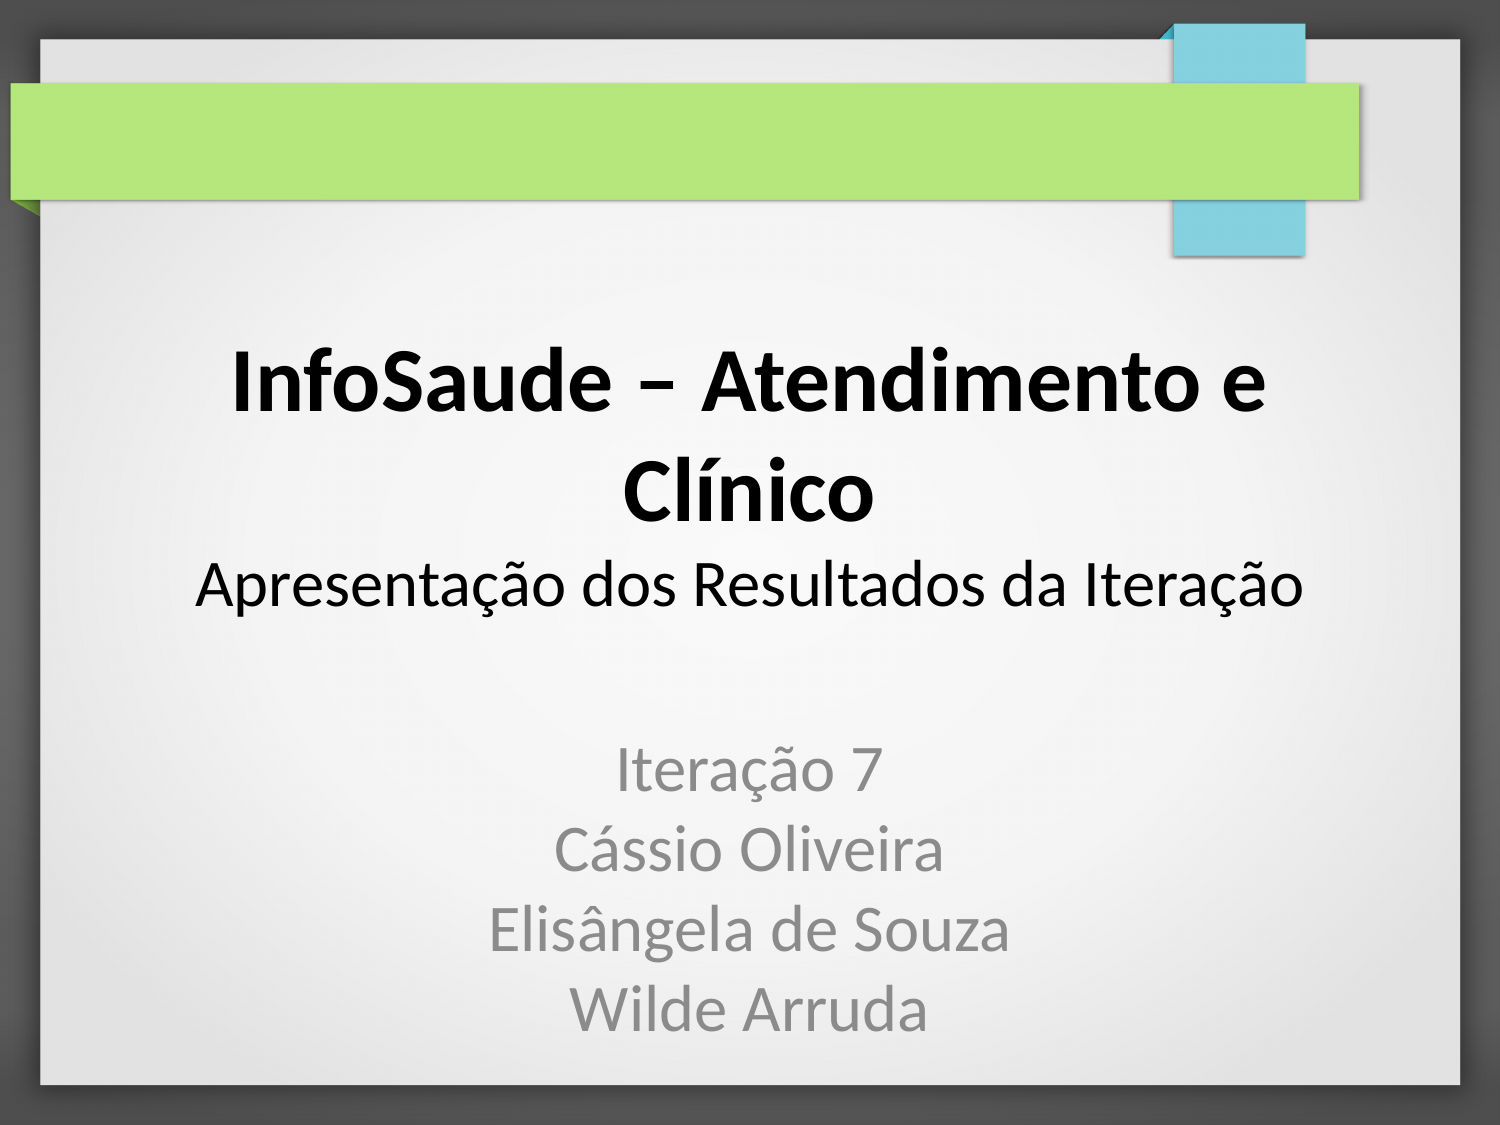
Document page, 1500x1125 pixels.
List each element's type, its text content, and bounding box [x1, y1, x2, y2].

picture [0, 0, 1500, 1125]
text_box Iteração 7 Cássio Oliveira Elisângela de Souza Wilde Arruda [225, 637, 1275, 925]
text_box InfoSaude – Atendimento e Clínico Apresentação dos Resultados da Iteração [112, 349, 1388, 591]
